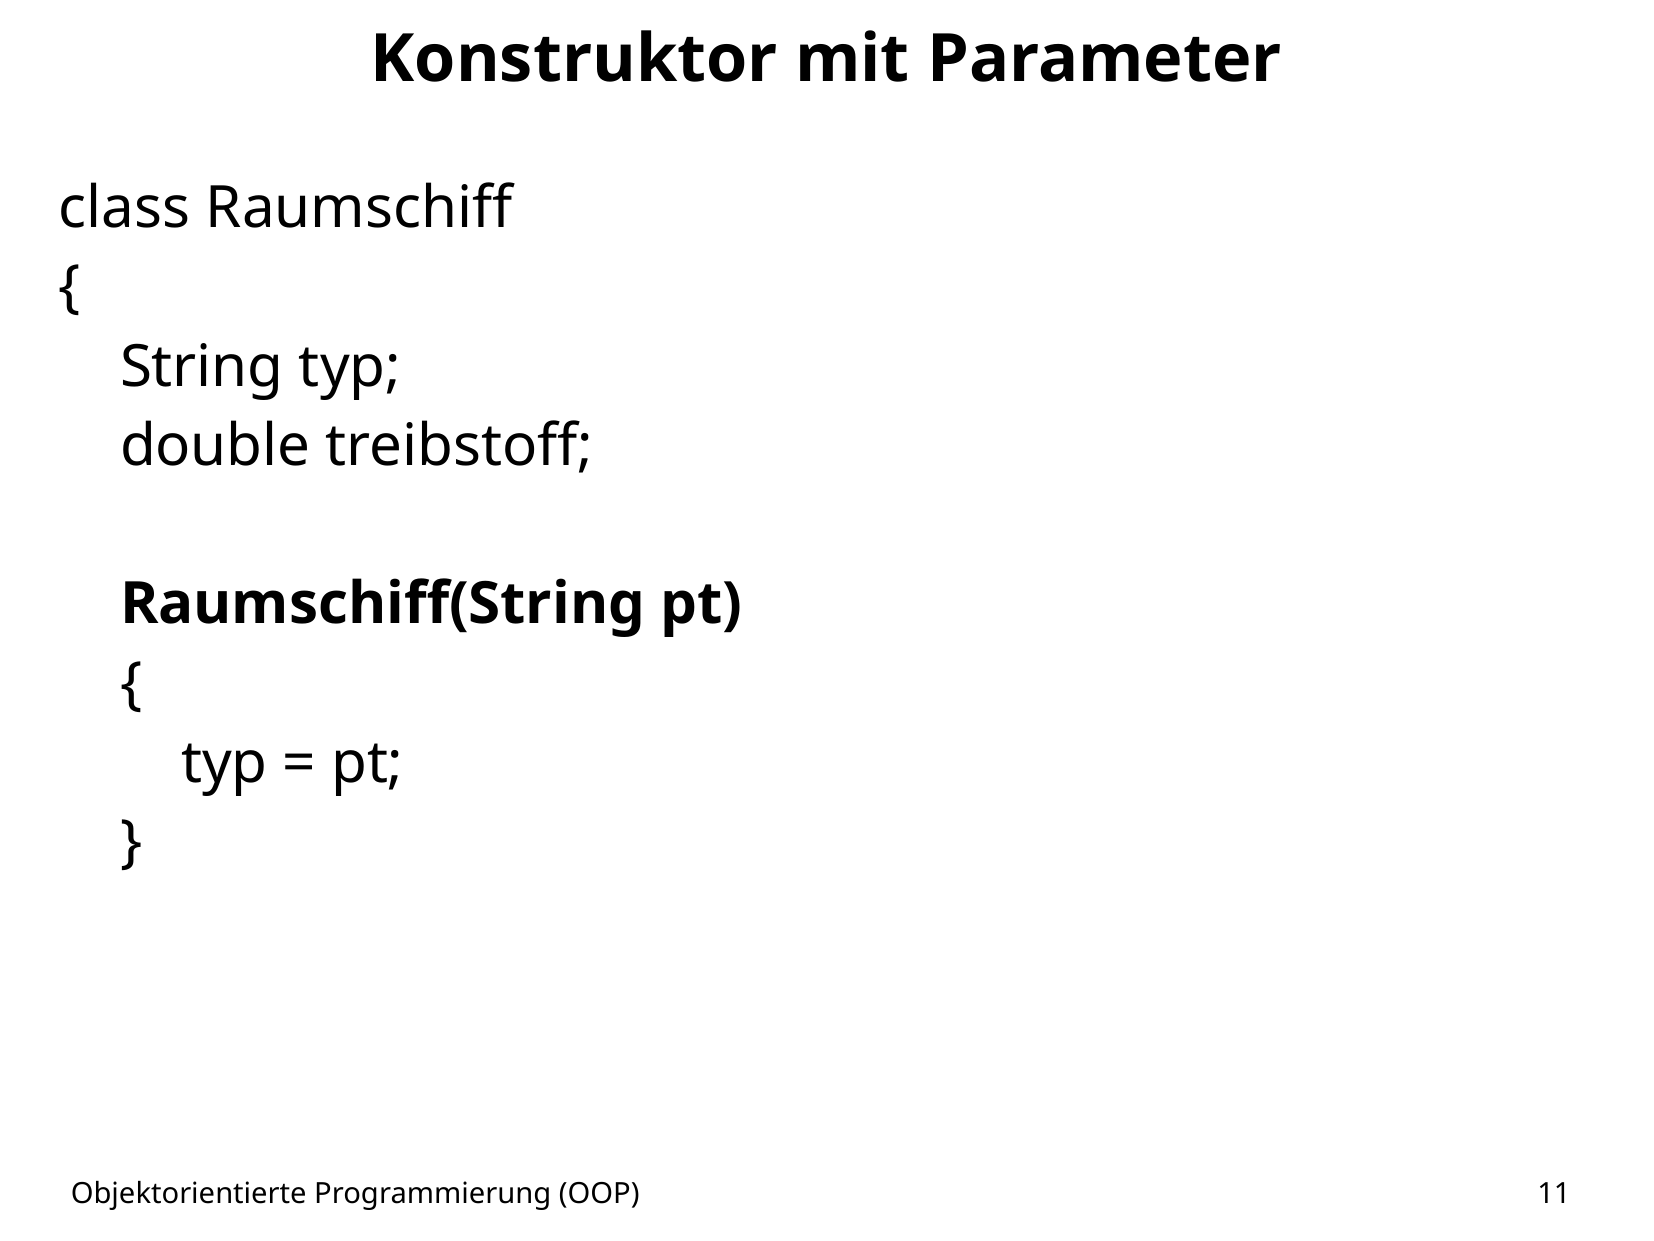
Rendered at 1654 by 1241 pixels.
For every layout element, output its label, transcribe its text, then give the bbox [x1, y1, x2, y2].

list class Raumschiff { String typ; double treibstoff; Raumschiff(String pt) { typ = pt; } [59, 165, 1630, 1146]
title Konstruktor mit Parameter [0, 5, 1654, 107]
